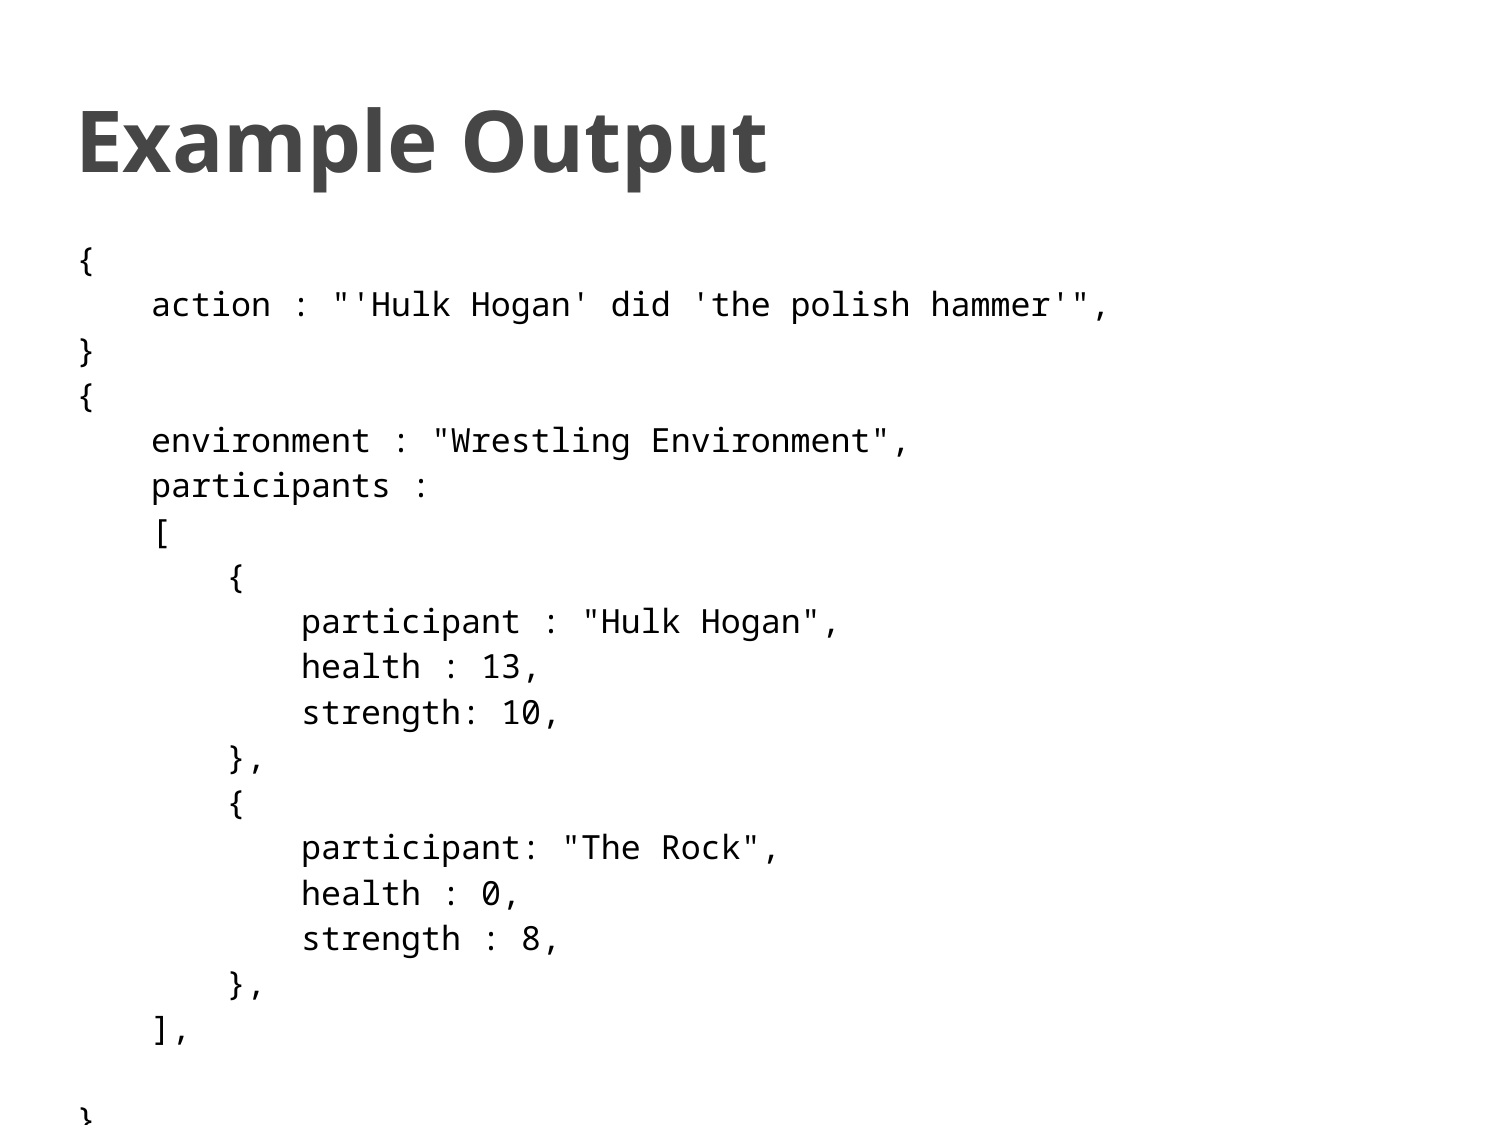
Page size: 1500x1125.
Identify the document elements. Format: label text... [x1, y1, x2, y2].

title Example Output [75, 52, 1426, 226]
text_box { action : "'Hulk Hogan' did 'the polish hammer'", } { environment : "Wrestling Environment", participants : [ { participant : "Hulk Hogan", health : 13, strength: 10, }, { participant: "The Rock", health : 0, strength : 8, }, ], } [61, 228, 1187, 1054]
